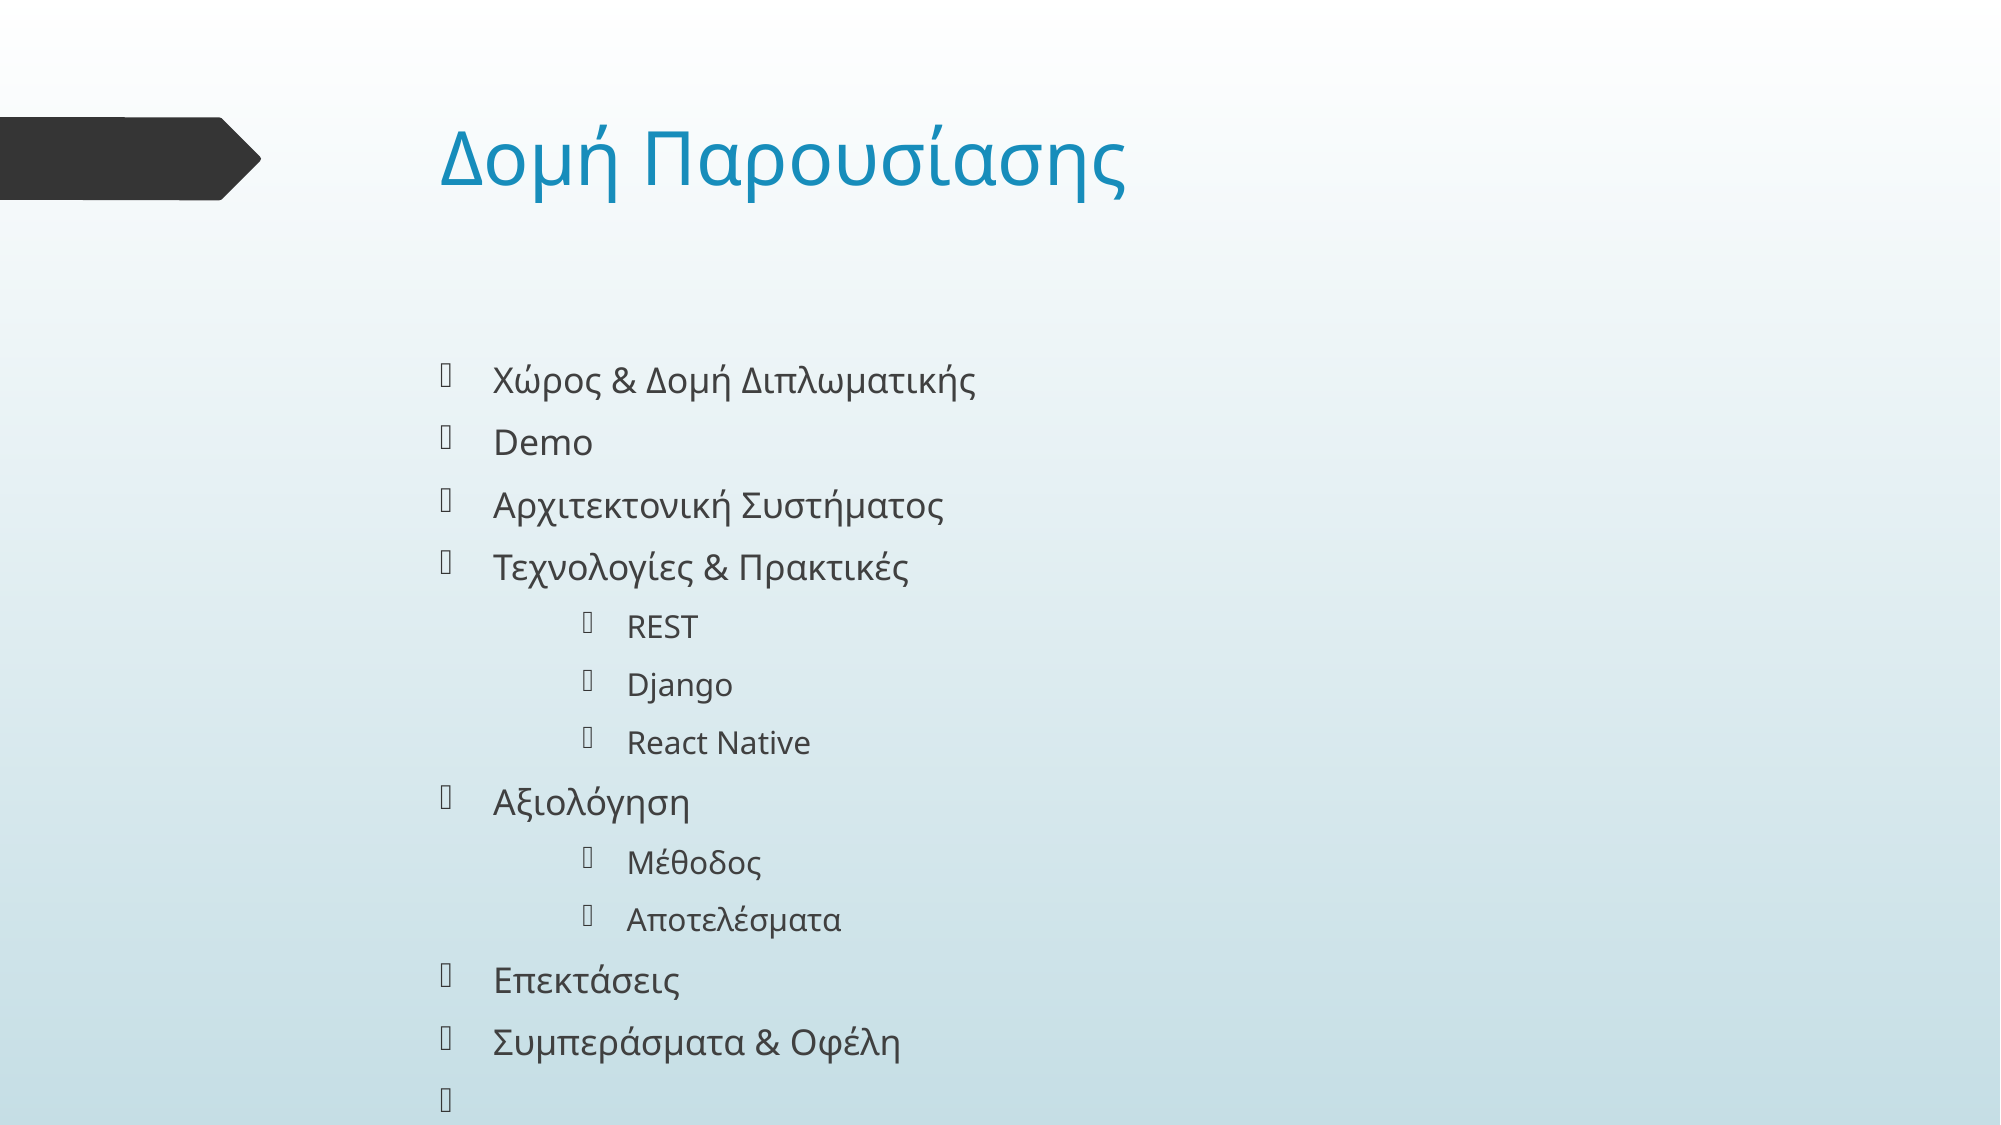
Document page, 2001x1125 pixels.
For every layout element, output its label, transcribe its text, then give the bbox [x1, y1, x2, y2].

title Δομή Παρουσίασης [425, 102, 1888, 313]
list Χώρος & Δομή Διπλωματικής Demo Αρχιτεκτονική Συστήματος Τεχνολογίες & Πρακτικές REST Django React Native Αξιολόγηση Μέθοδος Αποτελέσματα Επεκτάσεις Συμπεράσματα & Οφέλη [424, 350, 1888, 1077]
